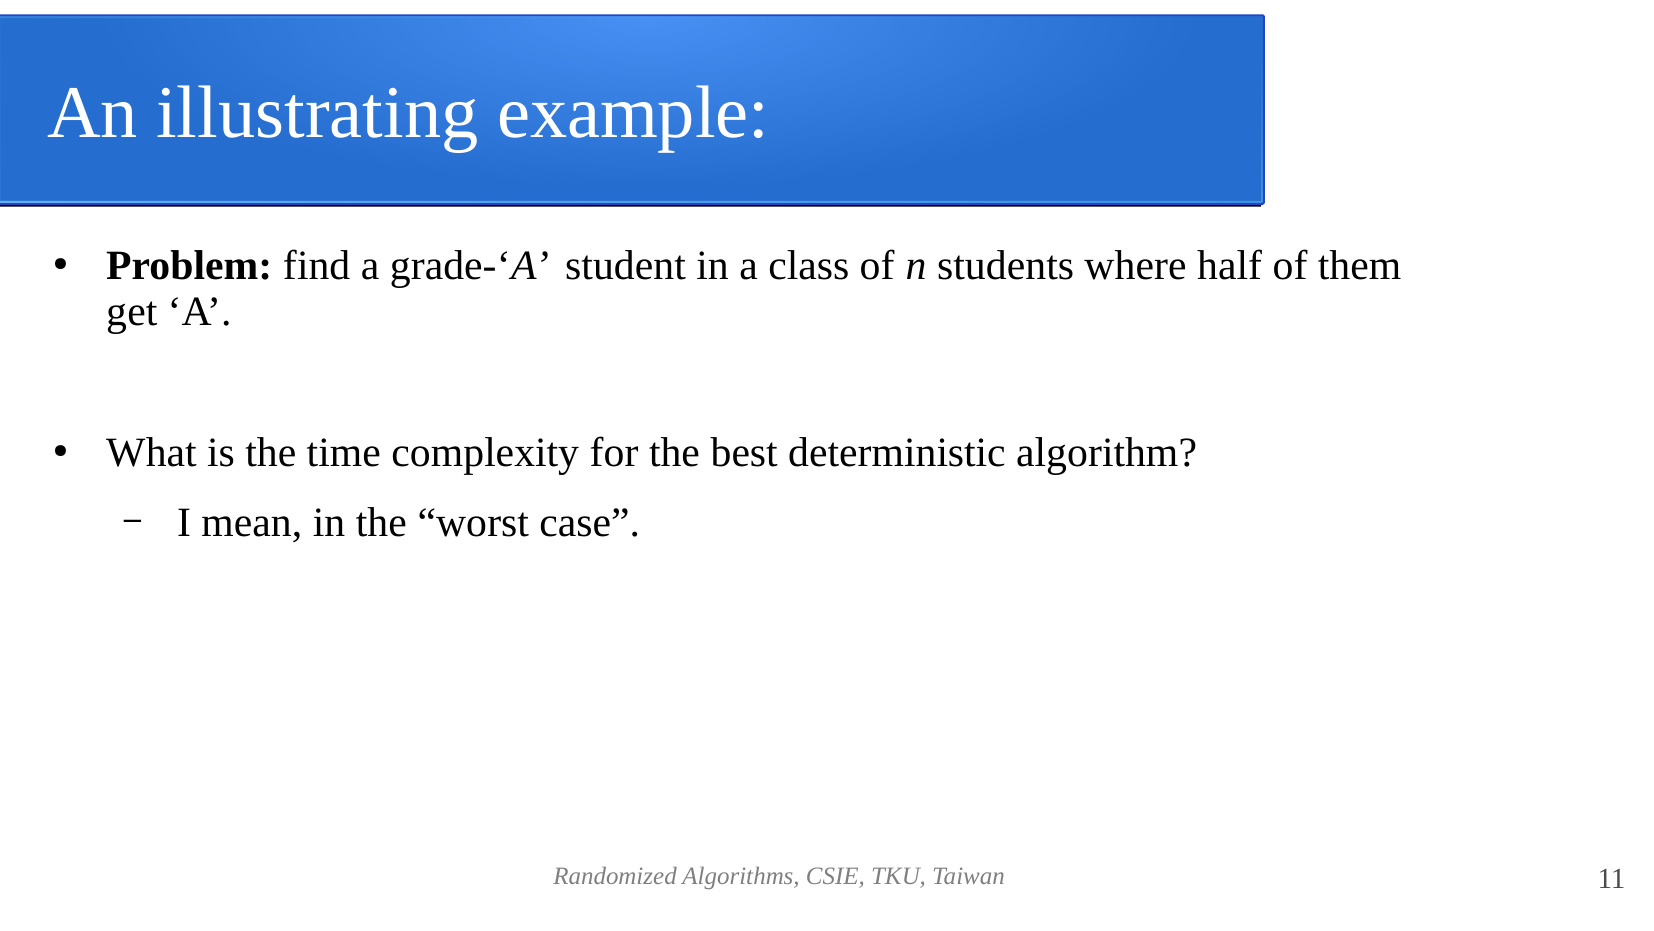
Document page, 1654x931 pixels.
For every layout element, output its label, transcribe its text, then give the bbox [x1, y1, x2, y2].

title An illustrating example: [47, 35, 1199, 189]
list Problem: find a grade-‘A’ student in a class of n students where half of them get ‘A’. What is the time complexity for the best deterministic algorithm? I mean, in the “worst case”. [35, 242, 1501, 782]
